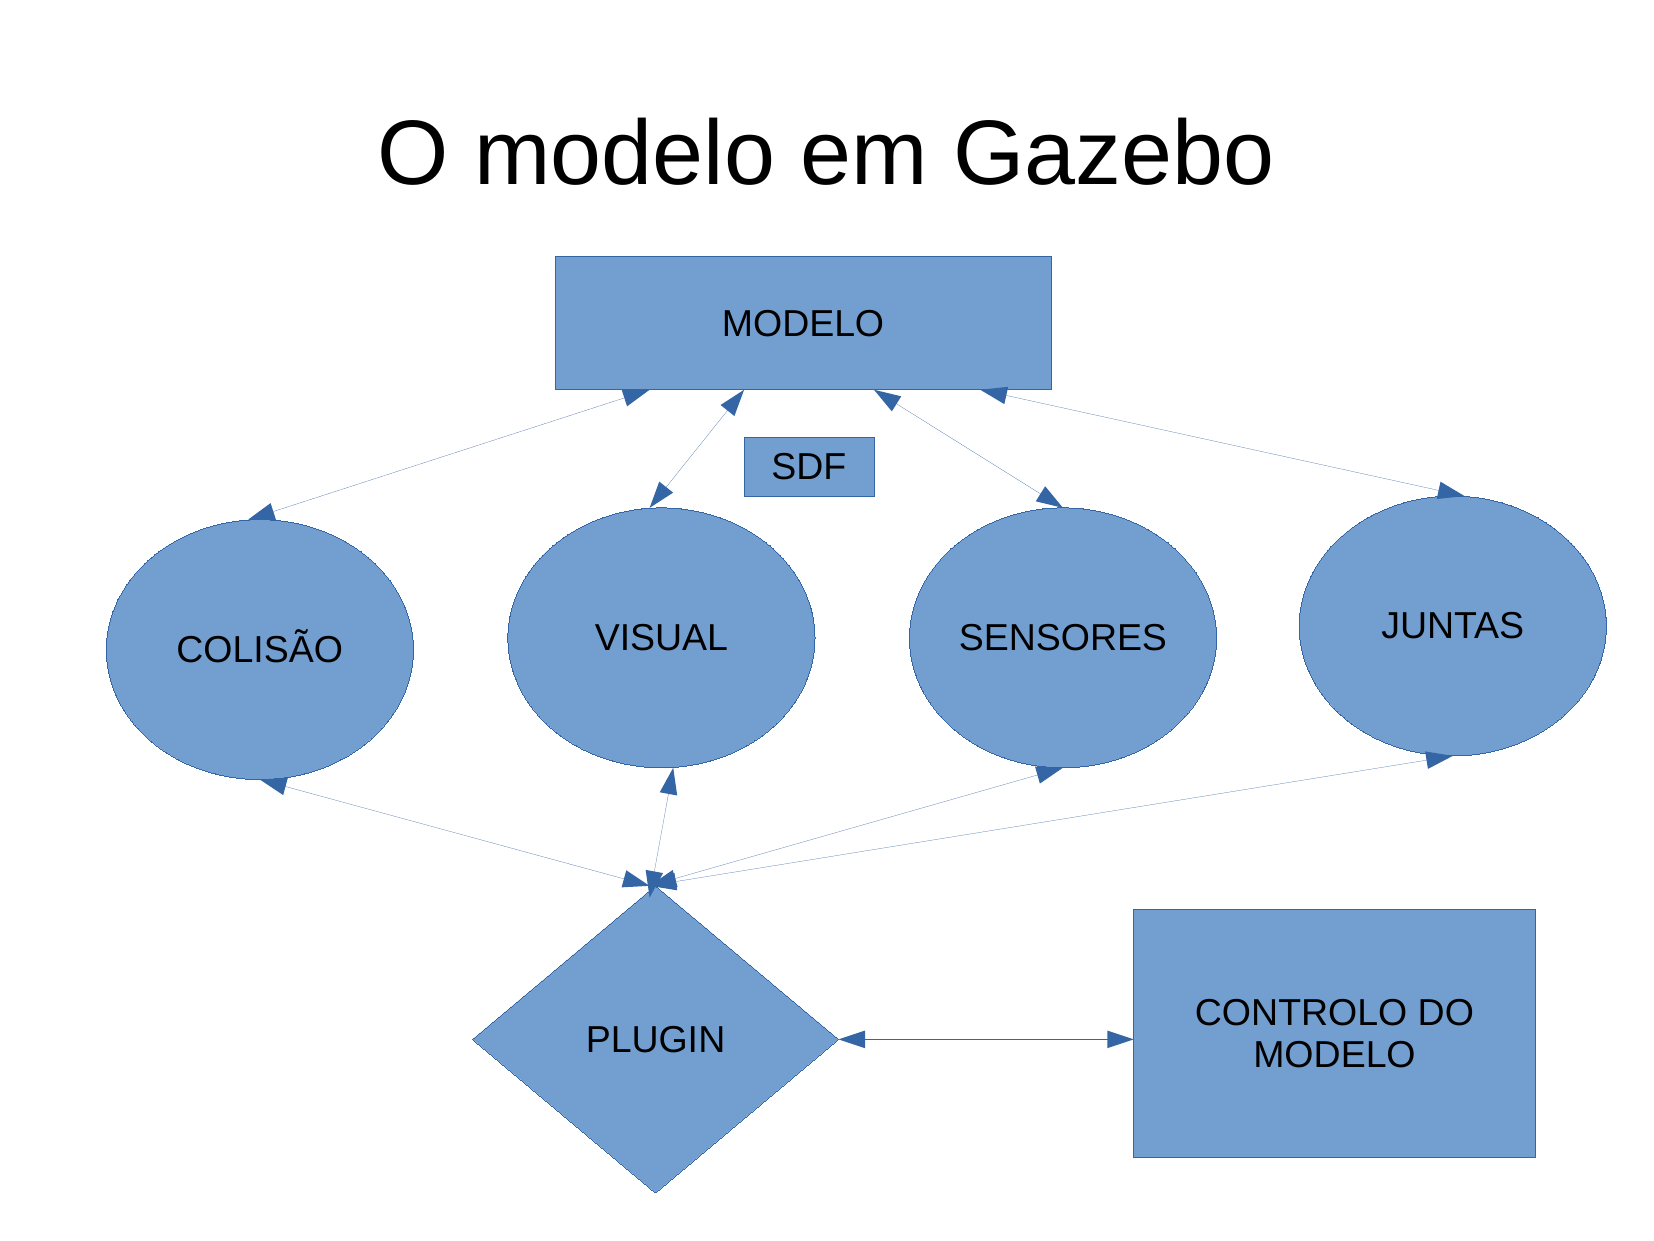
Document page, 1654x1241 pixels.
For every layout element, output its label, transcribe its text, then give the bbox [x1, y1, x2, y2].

text_box VISUAL [507, 507, 816, 768]
title O modelo em Gazebo [82, 49, 1571, 257]
text_box SDF [744, 437, 875, 497]
text_box PLUGIN [472, 888, 839, 1193]
text_box SENSORES [909, 507, 1217, 768]
text_box MODELO [555, 256, 1052, 390]
text_box CONTROLO DO MODELO [1133, 909, 1536, 1158]
text_box COLISÃO [106, 519, 414, 780]
text_box JUNTAS [1299, 496, 1607, 756]
